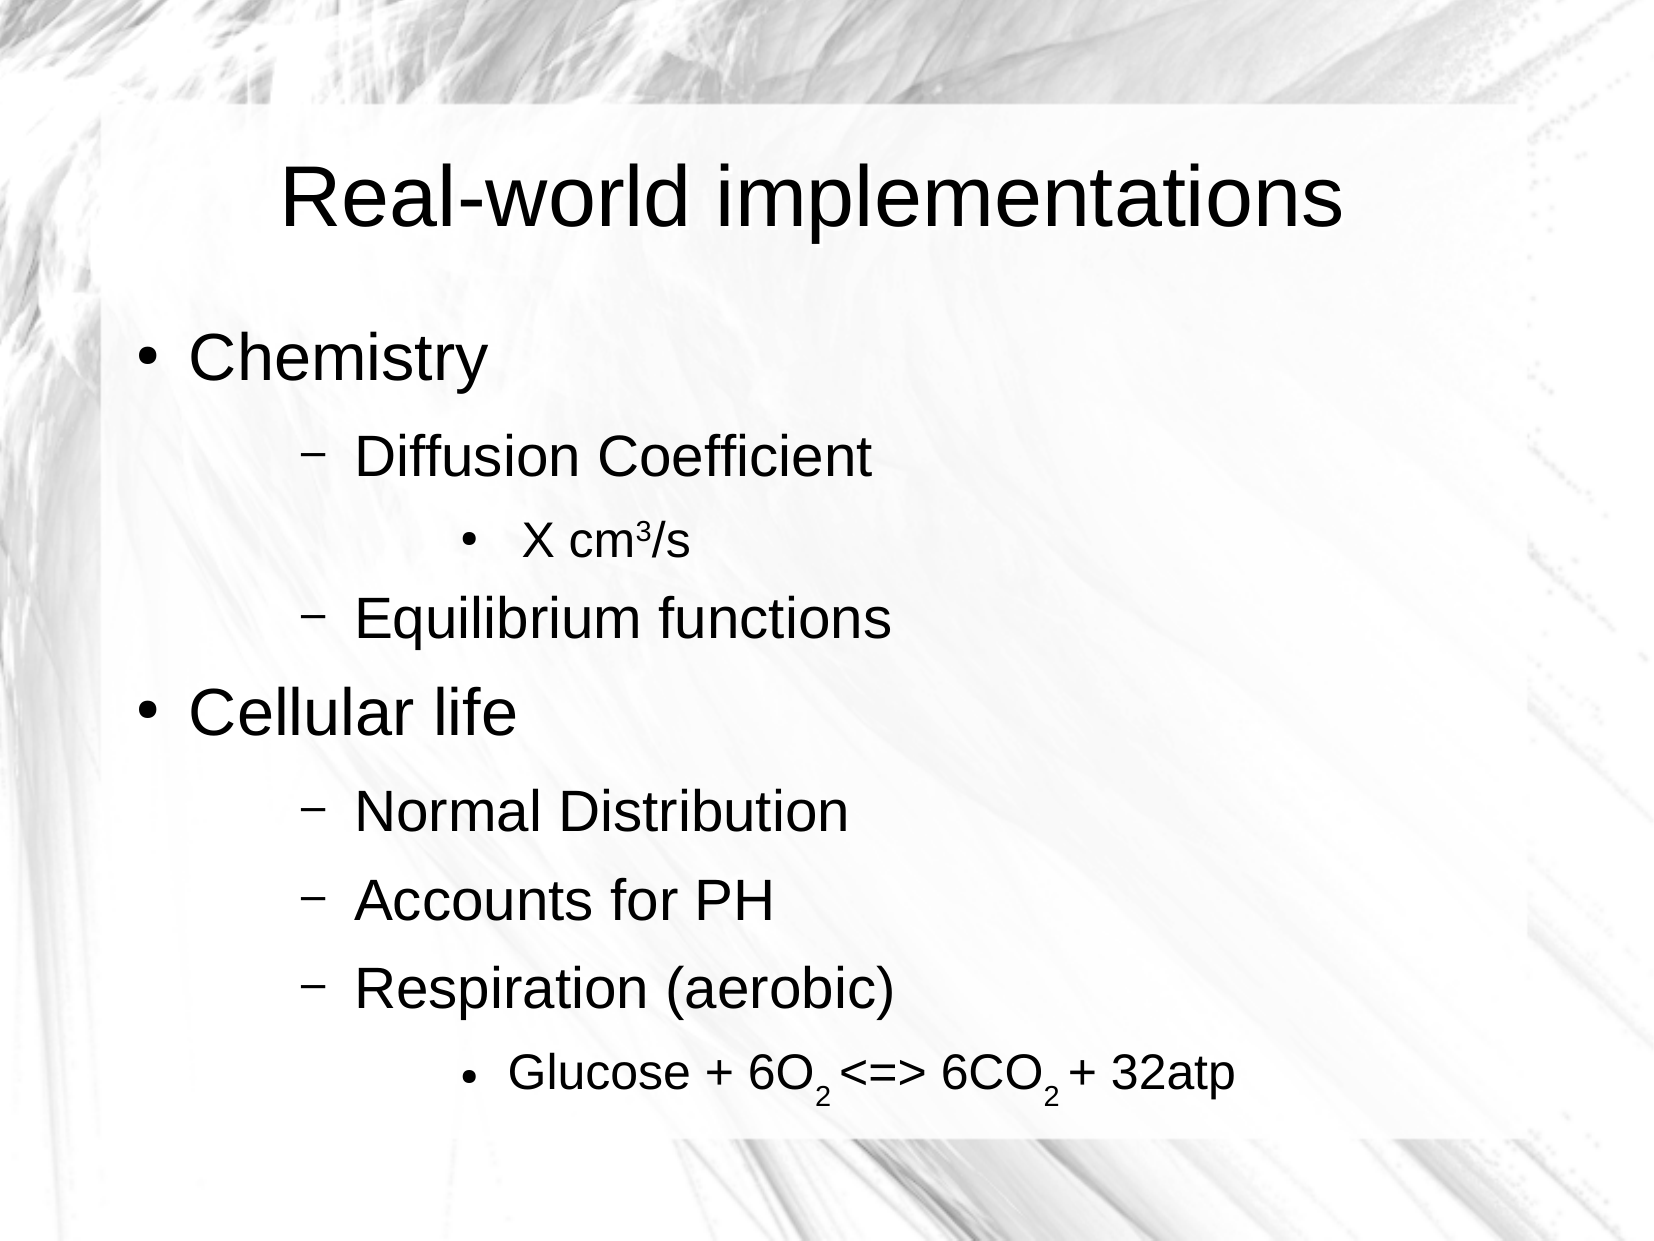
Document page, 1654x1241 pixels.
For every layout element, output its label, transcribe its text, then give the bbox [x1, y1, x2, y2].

list Chemistry Diffusion Coefficient X cm3/s Equilibrium functions Cellular life Normal Distribution Accounts for PH Respiration (aerobic) Glucose + 6O2 <=> 6CO2 + 32atp [118, 319, 1571, 1112]
picture [0, 0, 1654, 1241]
title Real-world implementations [118, 112, 1506, 281]
